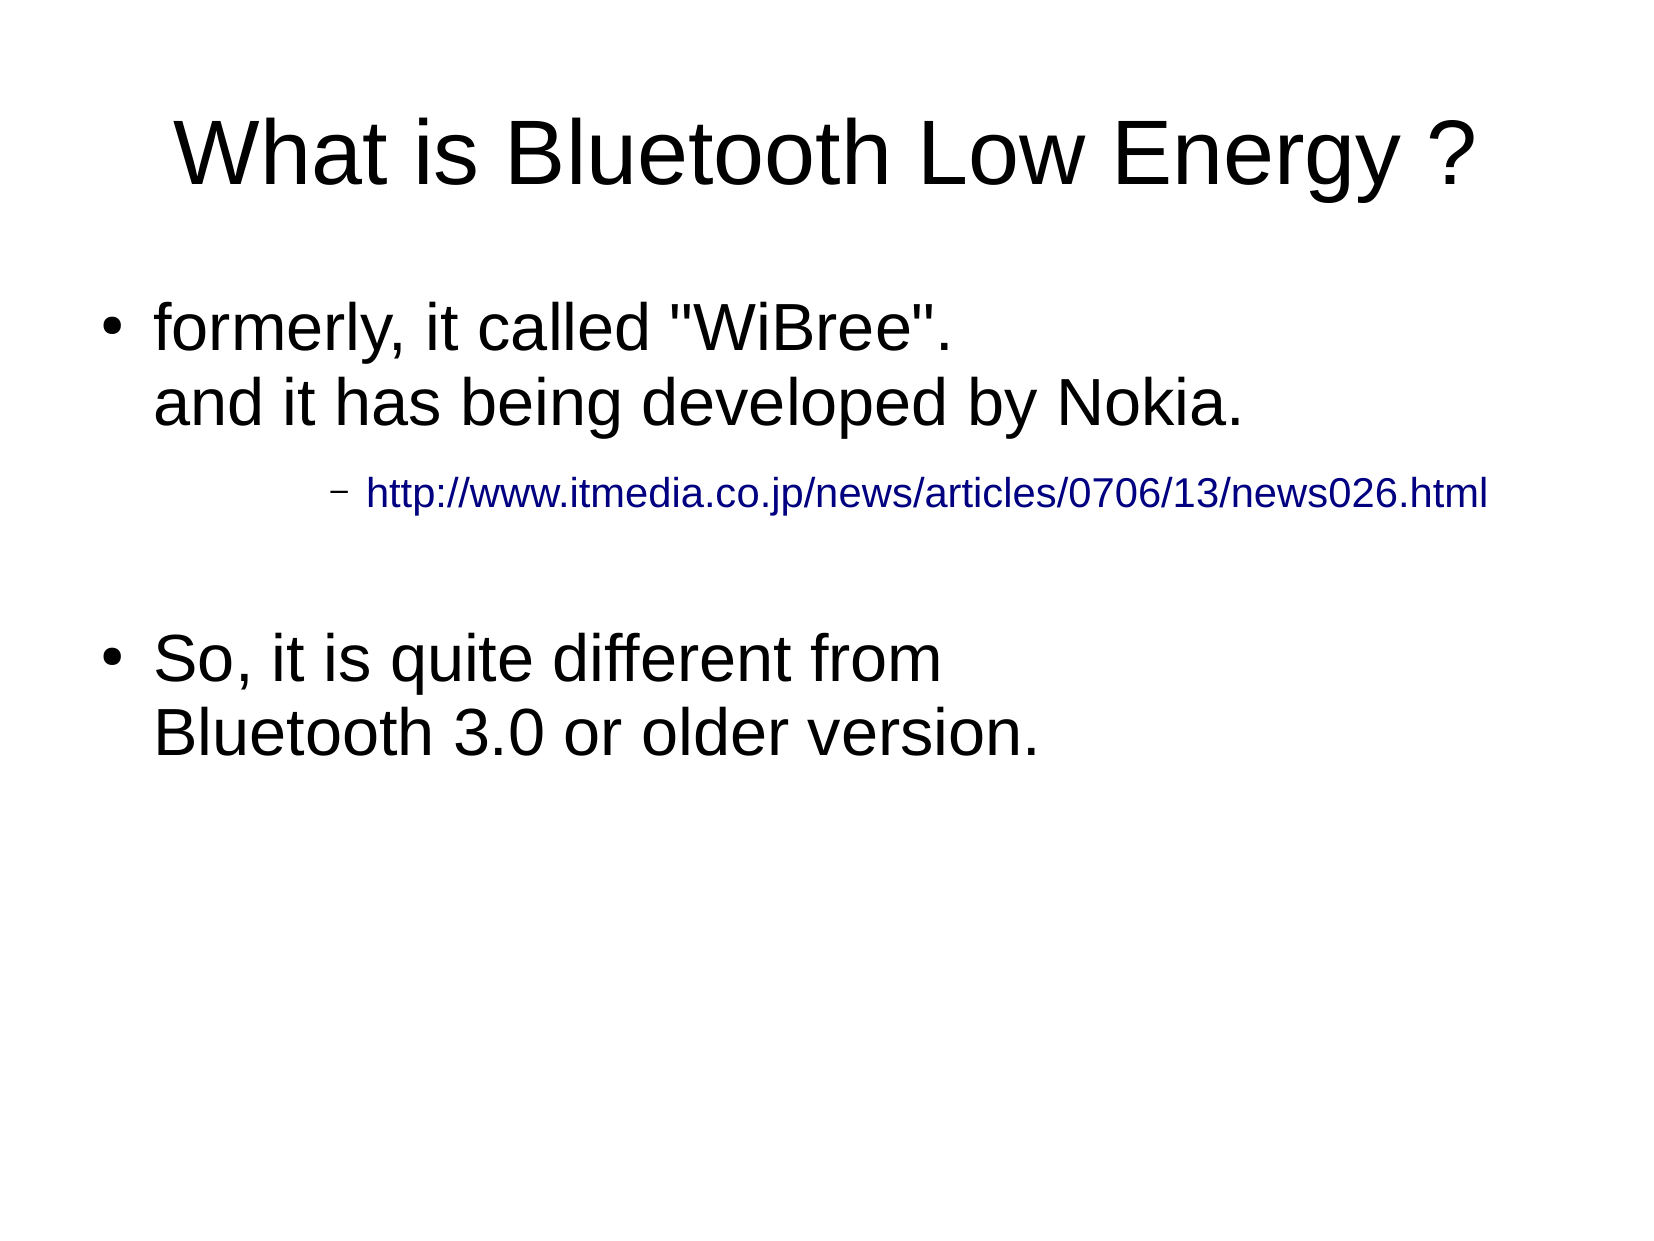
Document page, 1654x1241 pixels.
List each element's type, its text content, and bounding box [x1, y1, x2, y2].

title What is Bluetooth Low Energy ? [82, 49, 1571, 257]
list formerly, it called "WiBree". and it has being developed by Nokia. http://www.itmedia.co.jp/news/articles/0706/13/news026.html So, it is quite different from Bluetooth 3.0 or older version. [82, 290, 1538, 1170]
